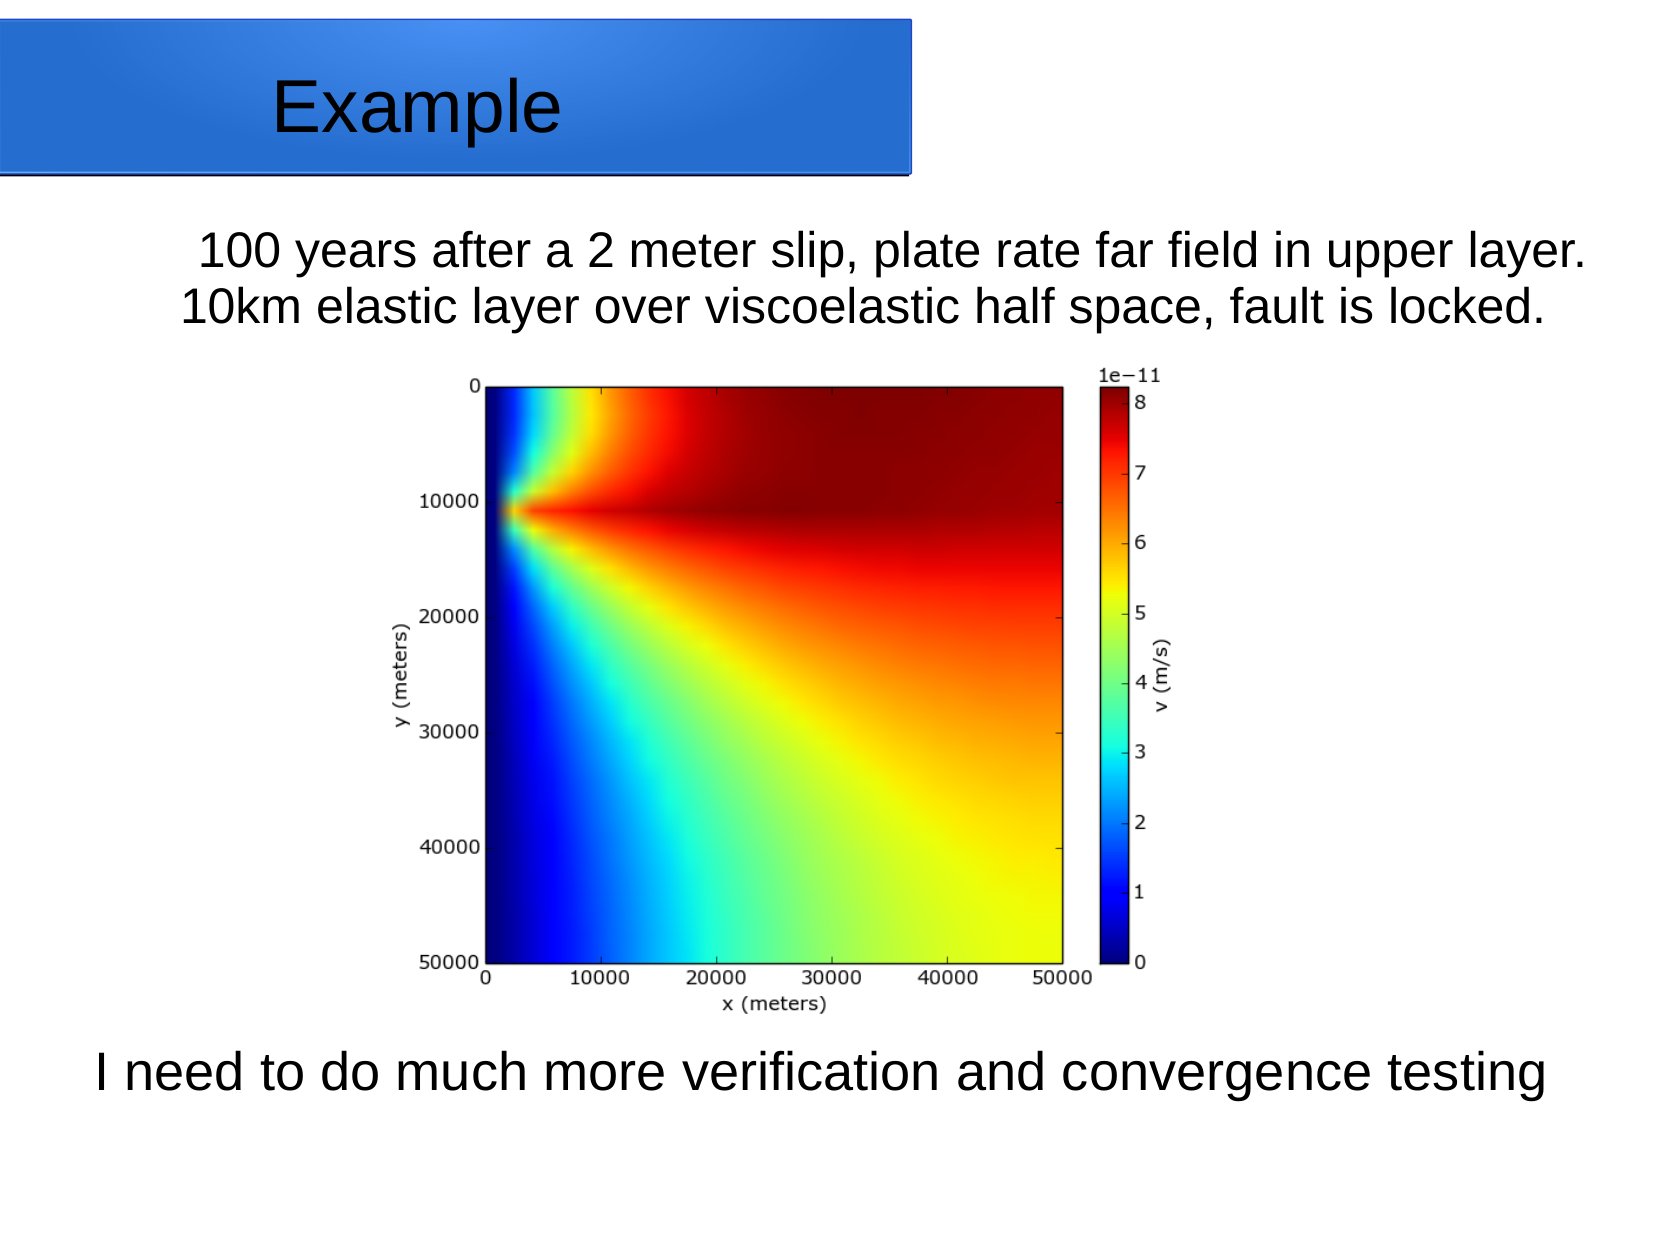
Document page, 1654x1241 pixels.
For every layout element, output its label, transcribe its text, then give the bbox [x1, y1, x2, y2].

title Example [22, 47, 886, 166]
picture [350, 346, 1306, 1005]
subtitle I need to do much more verification and convergence testing [75, 1005, 1564, 1139]
text_box 100 years after a 2 meter slip, plate rate far field in upper layer. 10km elastic layer over viscoelastic half space, fault is locked. [180, 211, 1654, 346]
